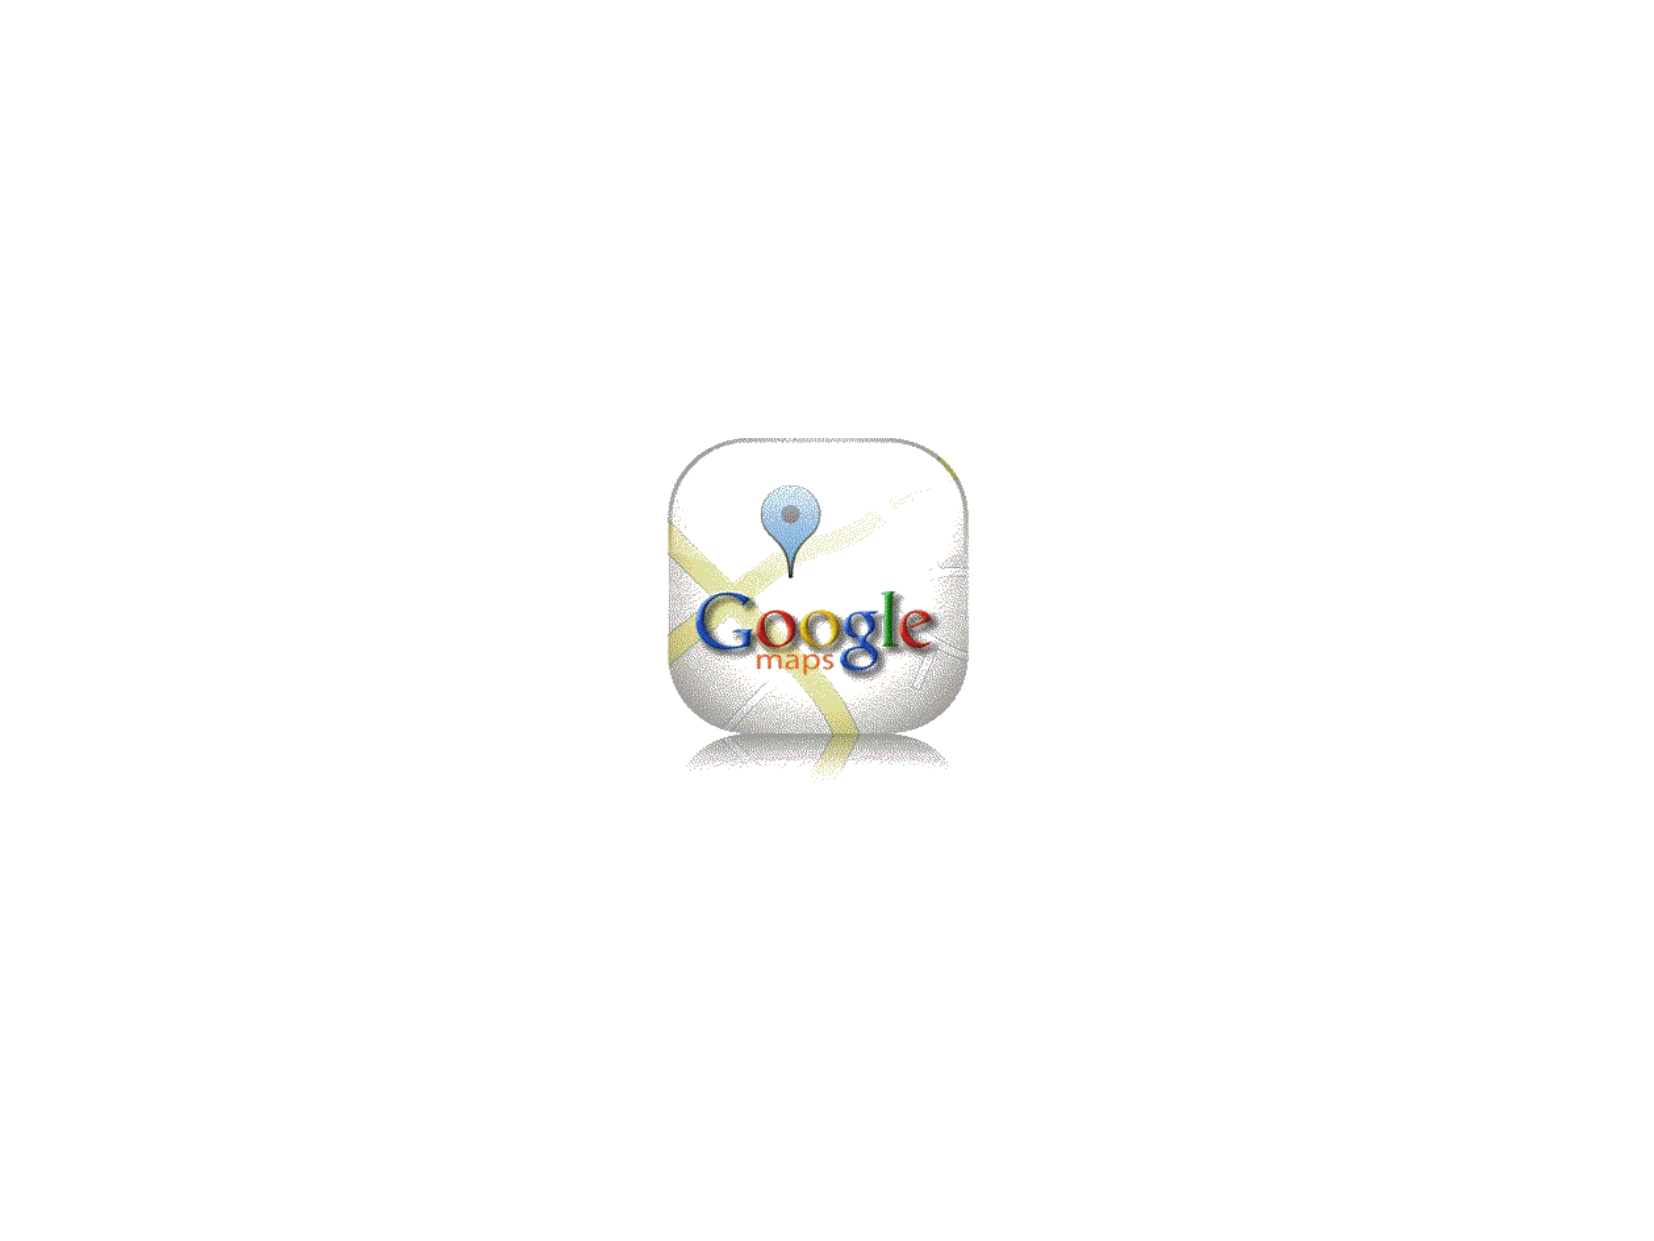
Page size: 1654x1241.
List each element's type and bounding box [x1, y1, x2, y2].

picture [556, 438, 1082, 826]
